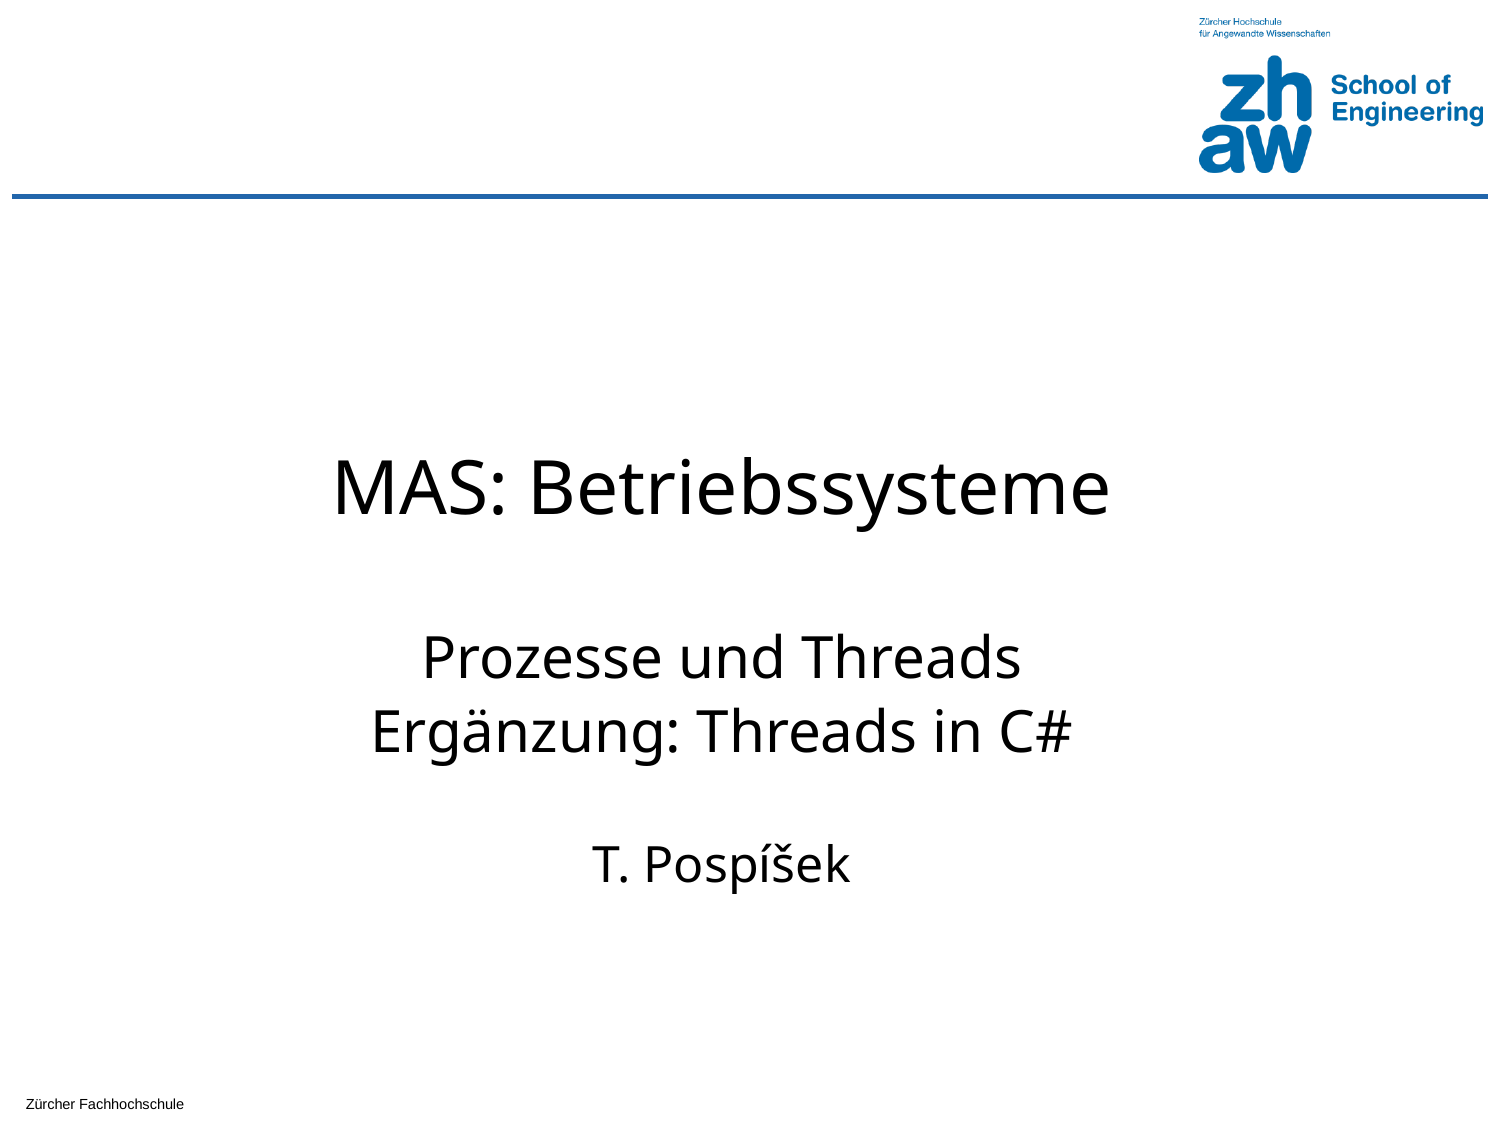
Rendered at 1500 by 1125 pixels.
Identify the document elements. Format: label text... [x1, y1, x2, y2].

text_box MAS: Betriebssysteme Prozesse und Threads Ergänzung: Threads in C# T. Pospíšek [49, 337, 1394, 763]
picture [1199, 18, 1483, 173]
